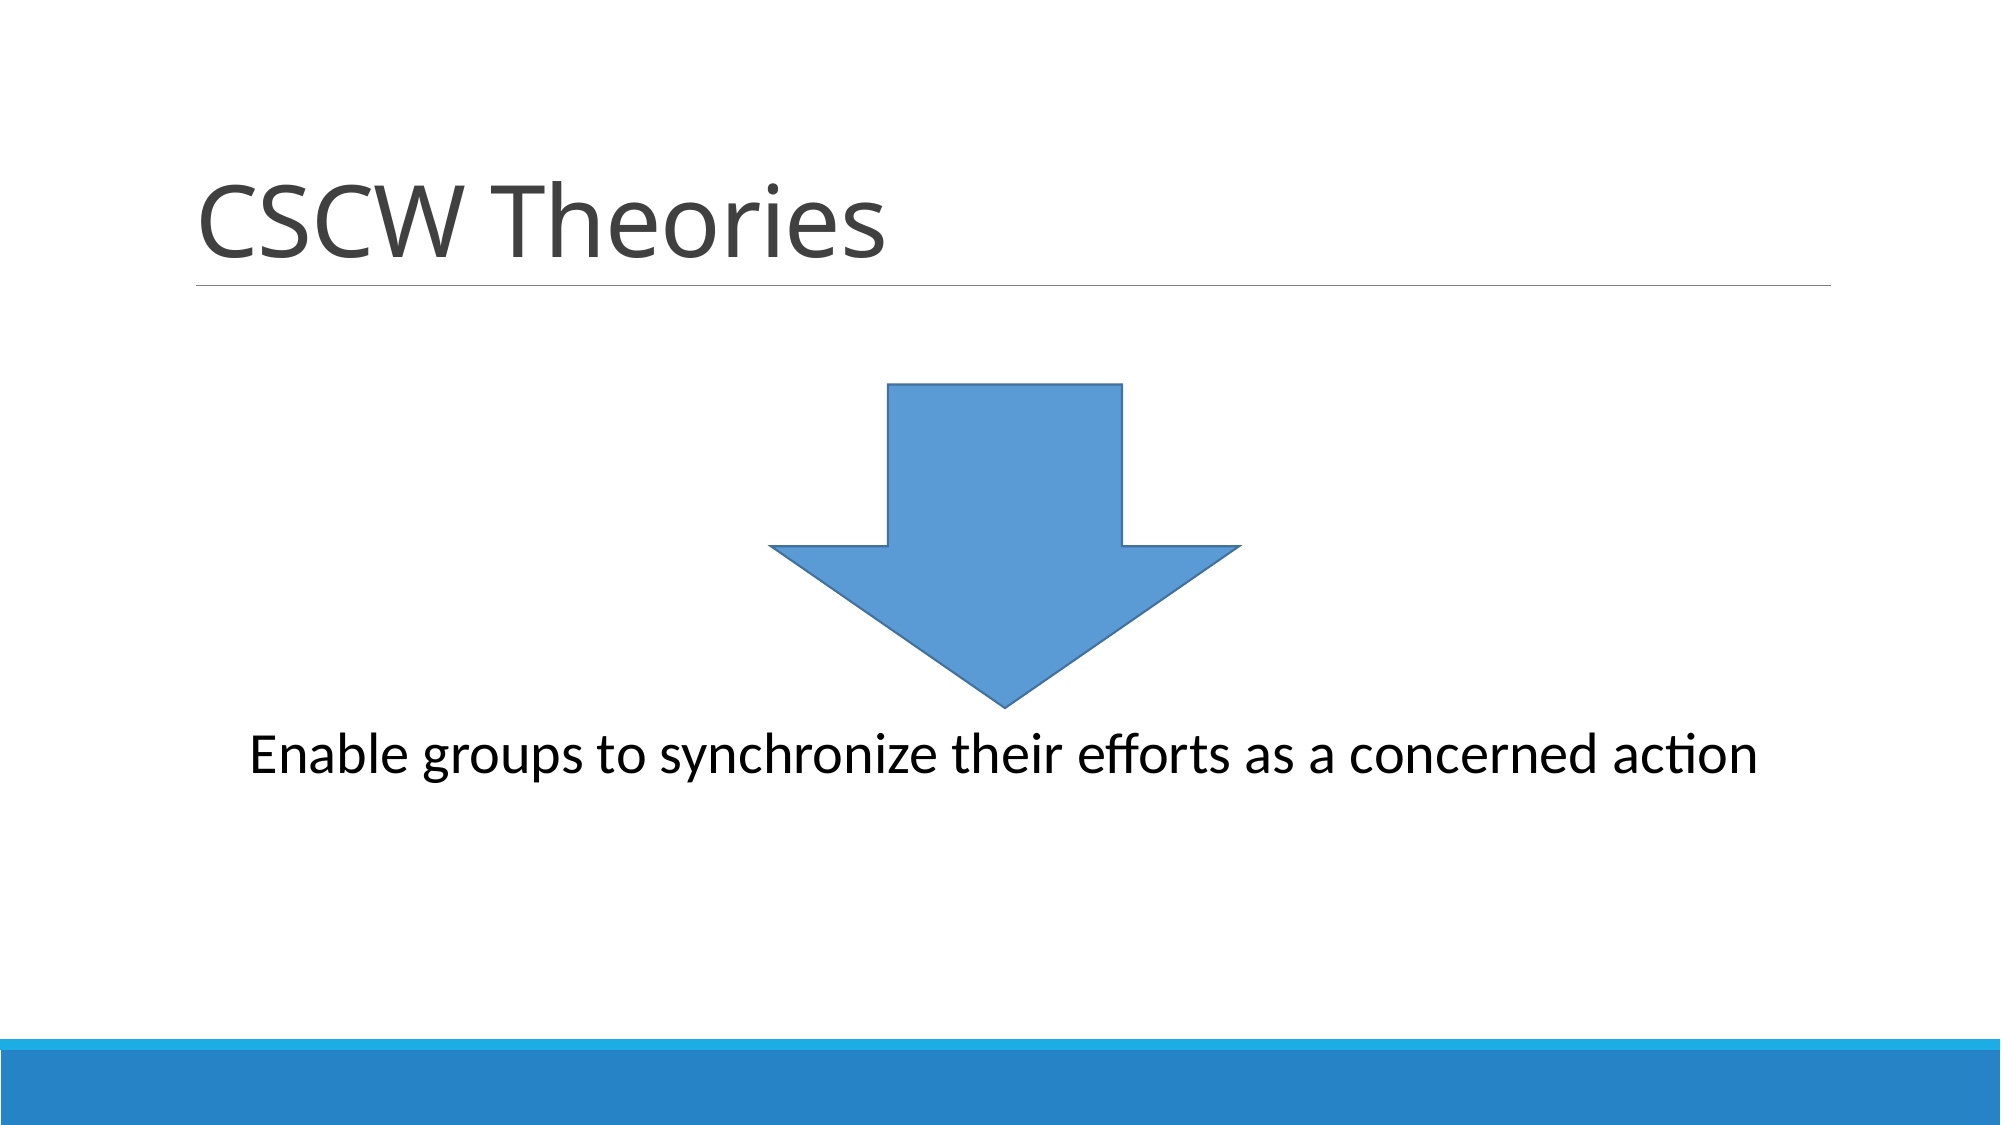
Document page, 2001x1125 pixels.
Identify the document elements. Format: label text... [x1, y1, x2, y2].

text_box Enable groups to synchronize their efforts as a concerned action [225, 708, 1785, 794]
text_box [770, 384, 1240, 708]
title CSCW Theories [180, 47, 1831, 286]
